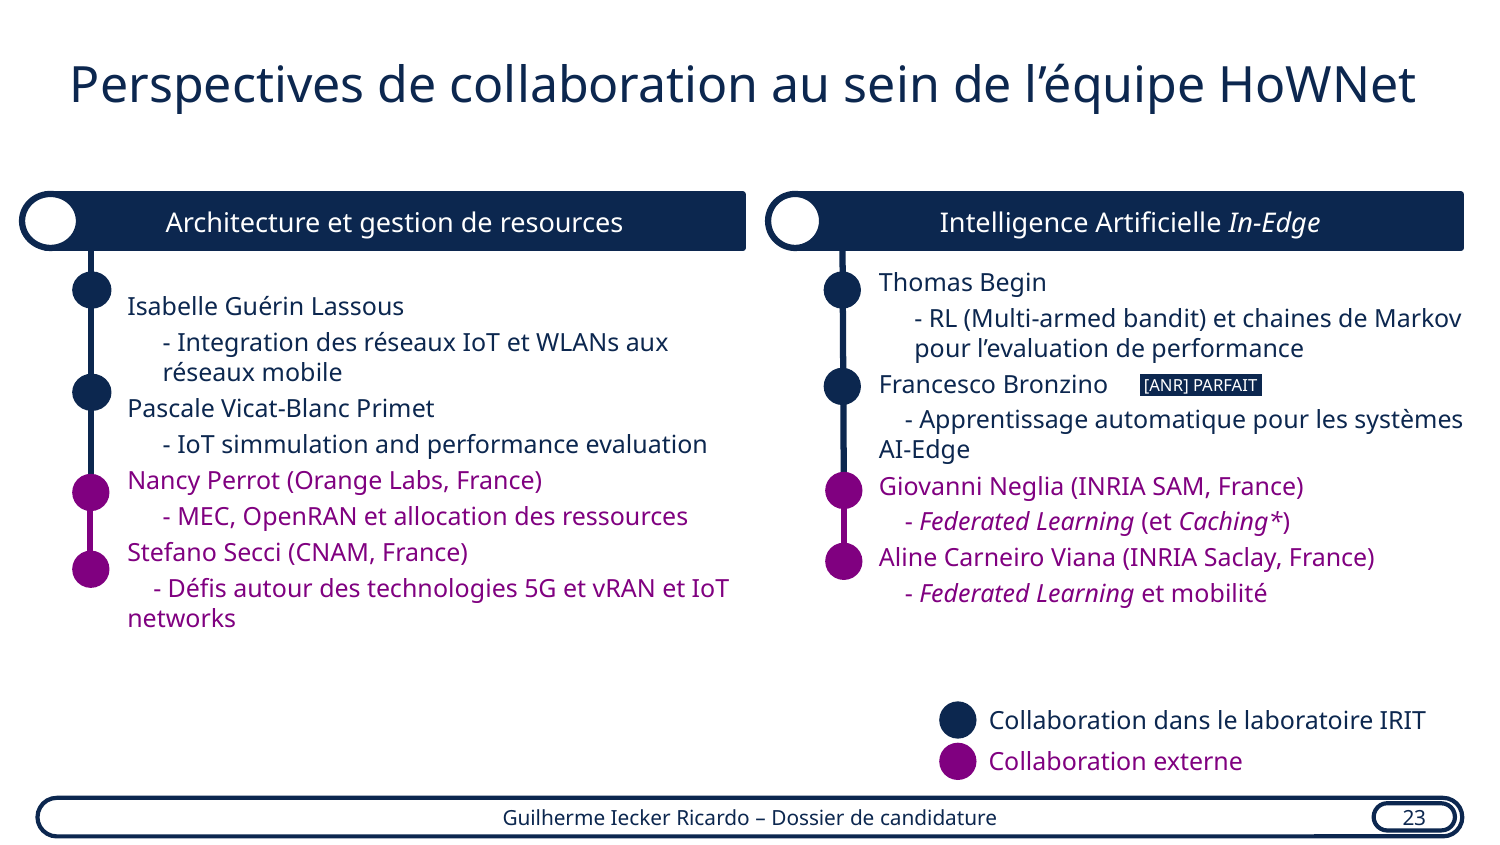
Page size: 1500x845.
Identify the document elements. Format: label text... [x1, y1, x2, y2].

text_box [823, 367, 861, 406]
text_box Architecture et gestion de resources [58, 194, 743, 248]
text_box [72, 550, 110, 588]
text_box Guilherme Iecker Ricardo – Dossier de candidature [37, 797, 1463, 837]
text_box Thomas Begin - RL (Multi-armed bandit) et chaines de Markov pour l’evaluation de performance Francesco Bronzino - Apprentissage automatique pour les systèmes AI-Edge Giovanni Neglia (INRIA SAM, France) - Federated Learning (et Caching*) Aline Carneiro Viana (INRIA Saclay, France) - Federated Learning et mobilité [861, 255, 1500, 619]
text_box [72, 473, 110, 511]
text_box [94, 271, 109, 309]
text_box [825, 542, 863, 580]
text_box [939, 742, 977, 781]
text_box Collaboration externe [970, 745, 1309, 786]
text_box Isabelle Guérin Lassous - Integration des réseaux IoT et WLANs aux réseaux mobile Pascale Vicat-Blanc Primet - IoT simmulation and performance evaluation Nancy Perrot (Orange Labs, France) - MEC, OpenRAN et allocation des ressources Stefano Secci (CNAM, France) - Défis autour des technologies 5G et vRAN et IoT networks [109, 279, 749, 643]
text_box [ANR] PARFAIT [1125, 366, 1290, 420]
text_box [825, 471, 863, 510]
text_box [72, 271, 88, 309]
text_box Intelligence Artificielle In-Edge [803, 194, 1461, 248]
text_box [22, 193, 80, 248]
text_box Perspectives de collaboration au sein de l’équipe HoWNet [0, 37, 1500, 193]
text_box [768, 193, 823, 248]
text_box [94, 373, 109, 411]
text_box [939, 701, 970, 739]
text_box [823, 271, 861, 309]
text_box Collaboration dans le laboratoire IRIT [970, 693, 1500, 745]
text_box [72, 374, 88, 411]
